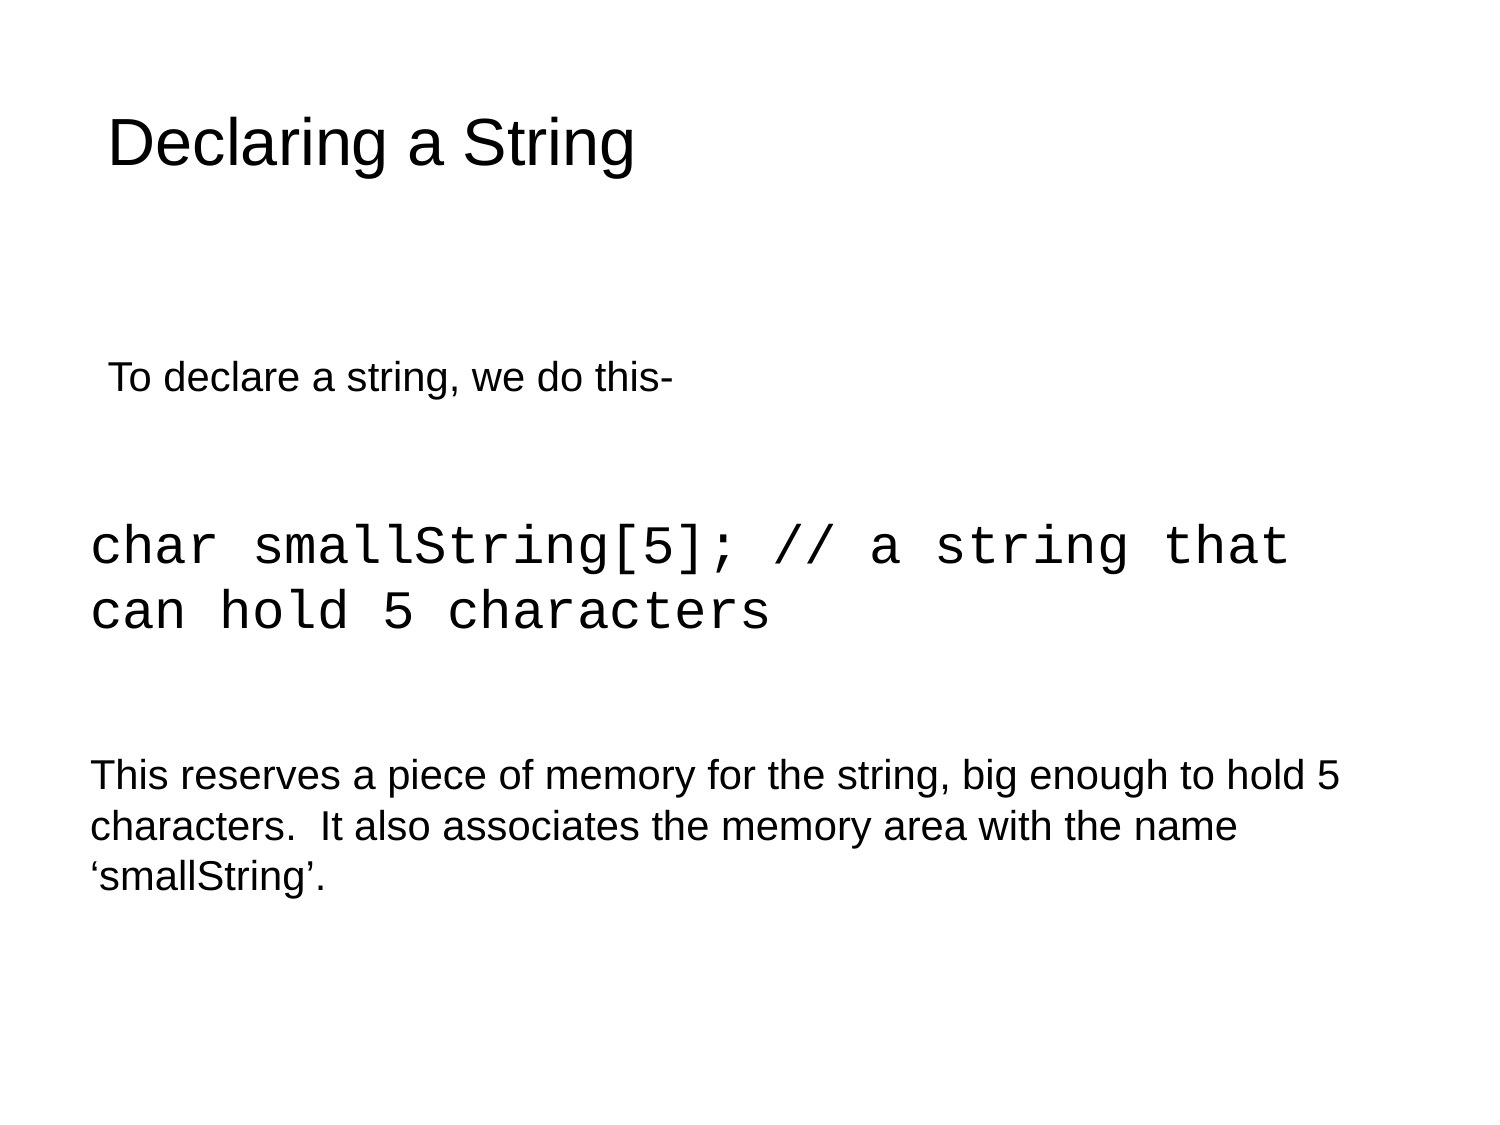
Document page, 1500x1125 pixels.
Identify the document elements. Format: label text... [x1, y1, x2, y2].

list To declare a string, we do this- char smallString[5]; // a string that can hold 5 characters This reserves a piece of memory for the string, big enough to hold 5 characters. It also associates the memory area with the name ‘smallString’. [75, 262, 1425, 1005]
title Declaring a String [75, 45, 1425, 233]
